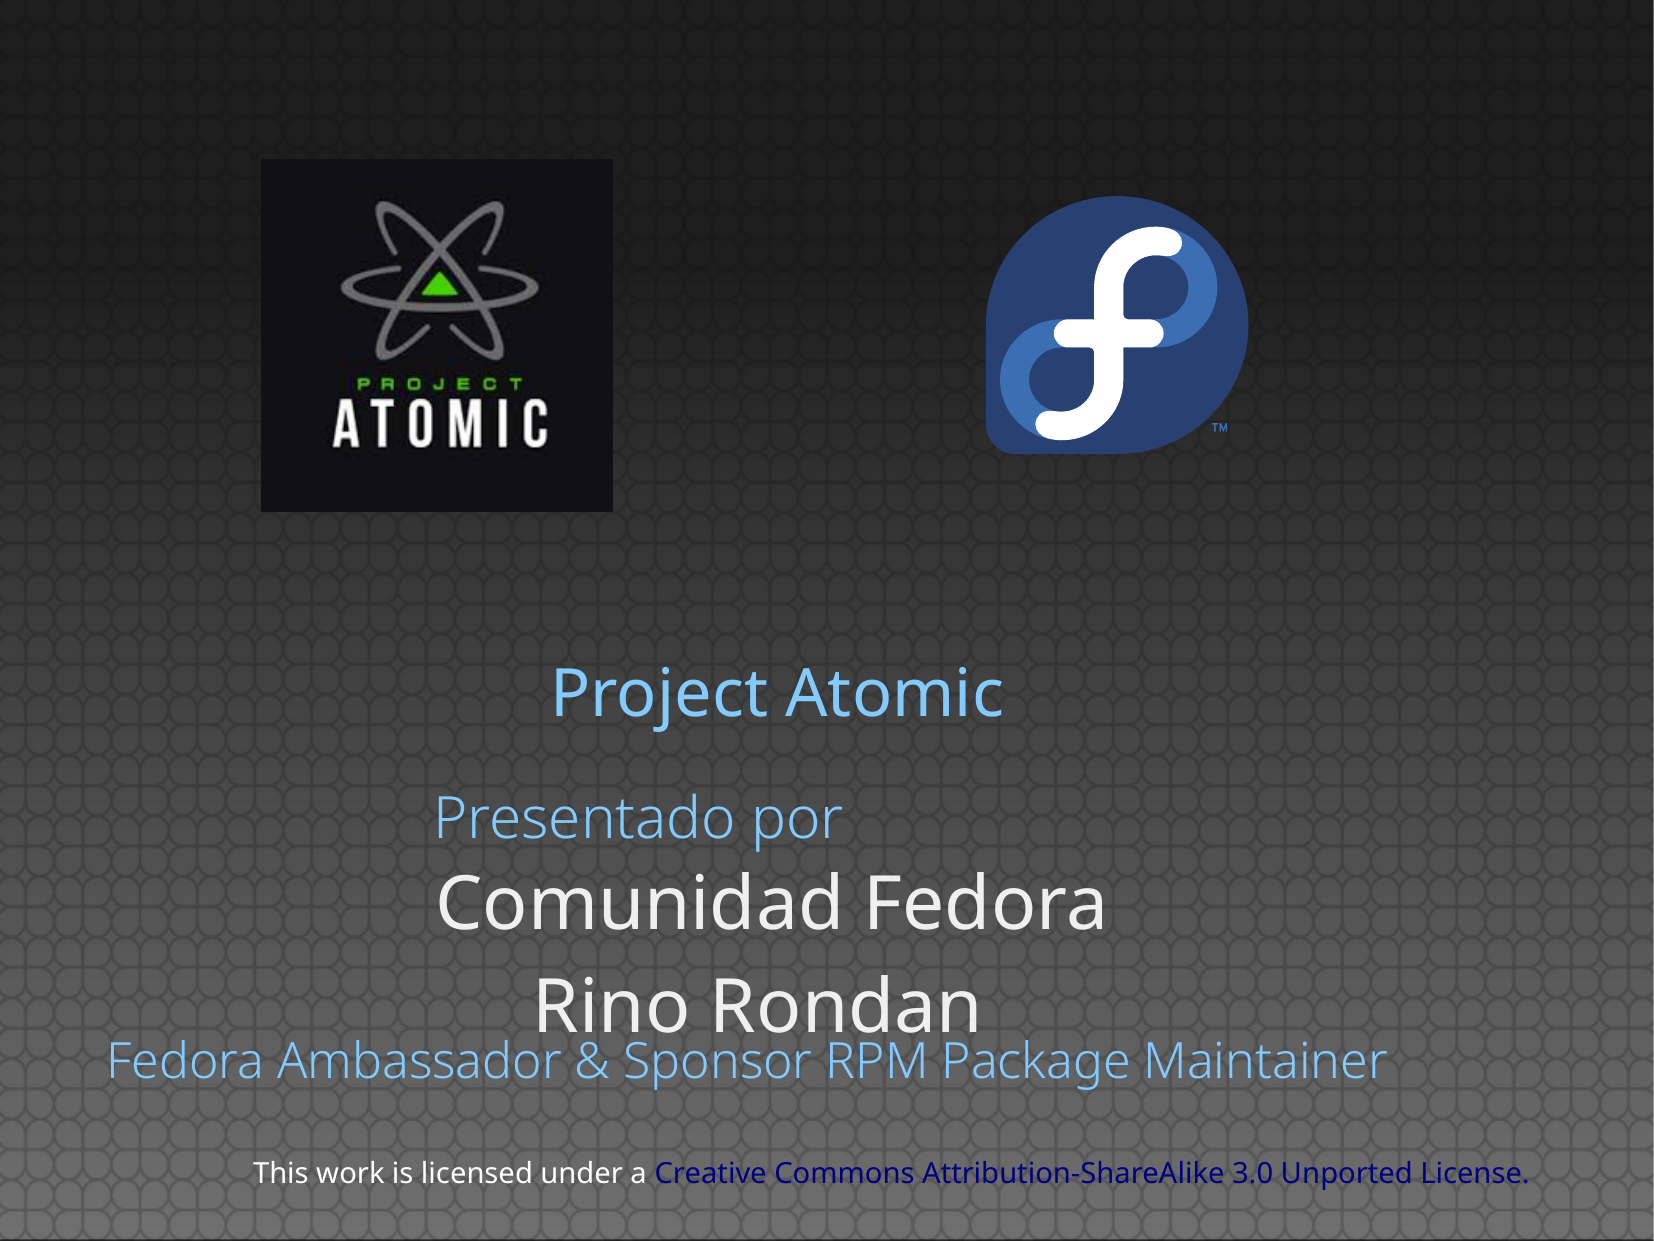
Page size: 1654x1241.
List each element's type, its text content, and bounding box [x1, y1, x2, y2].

text_box Fedora Ambassador & Sponsor RPM Package Maintainer [91, 1018, 1521, 1092]
text_box Comunidad Fedora Rino Rondan [420, 842, 1186, 1009]
picture [0, 0, 1654, 1241]
text_box Presentado por [418, 769, 891, 852]
subtitle Project Atomic [473, 594, 1099, 787]
text_box This work is licensed under a Creative Commons Attribution-ShareAlike 3.0 Unported License. [142, 1144, 1546, 1229]
